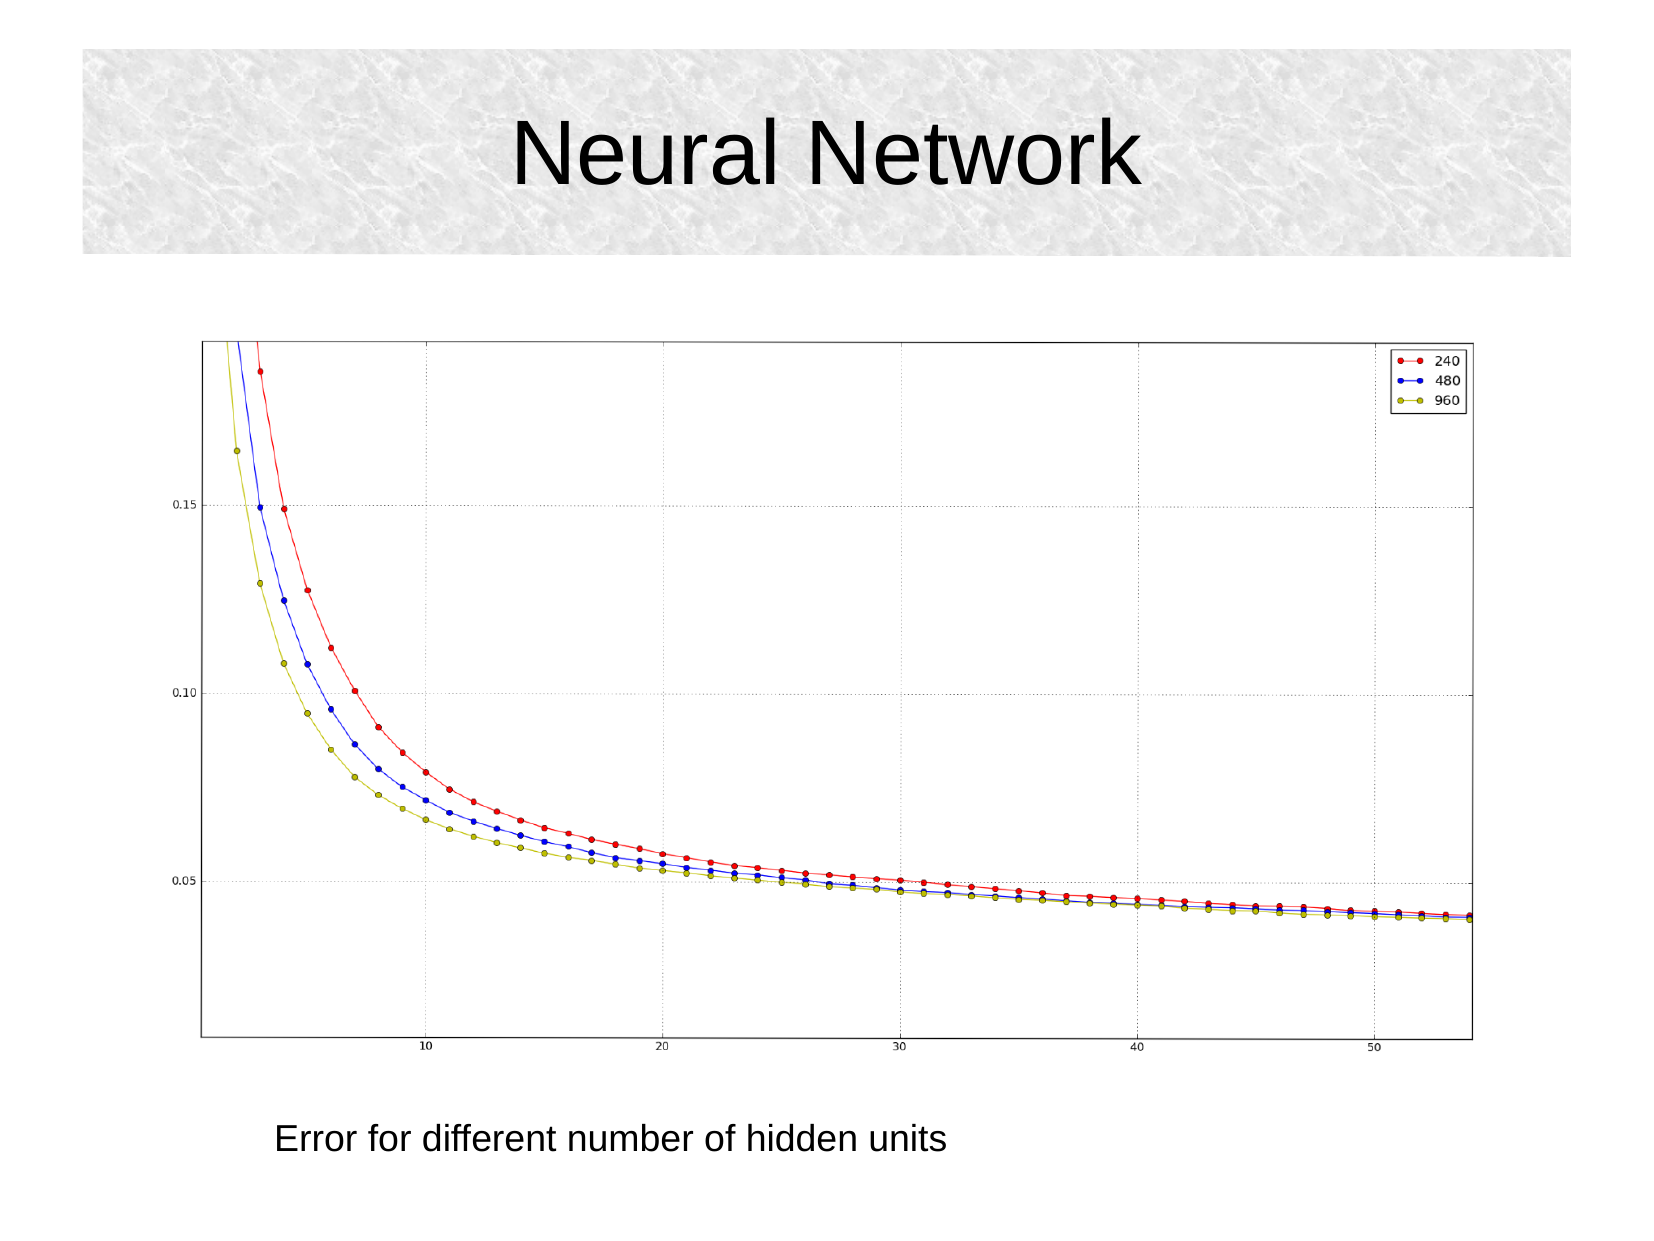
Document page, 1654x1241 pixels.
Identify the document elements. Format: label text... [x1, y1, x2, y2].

title Neural Network [82, 49, 1571, 256]
picture [0, 254, 1636, 1126]
text_box Error for different number of hidden units [259, 1110, 1415, 1167]
